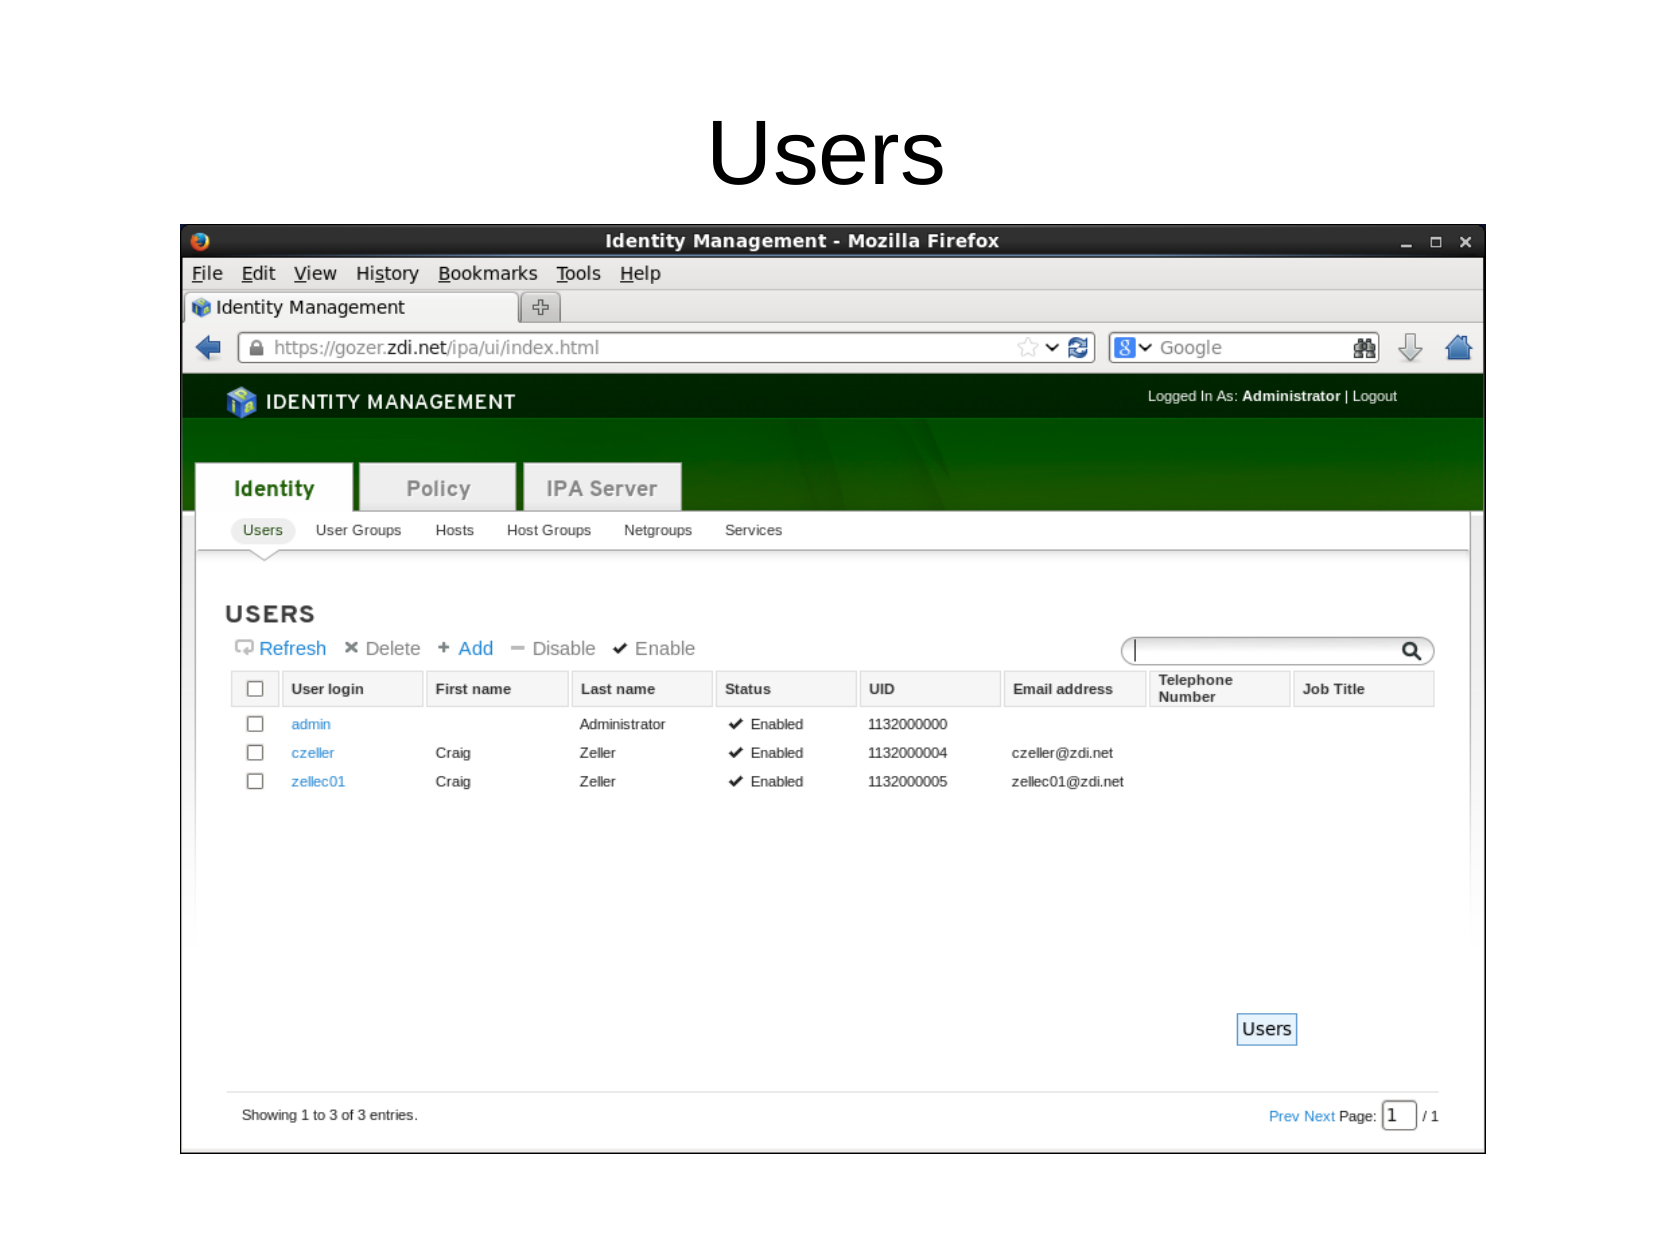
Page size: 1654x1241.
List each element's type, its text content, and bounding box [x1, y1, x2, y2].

picture [180, 224, 1486, 1155]
title Users [82, 49, 1571, 257]
